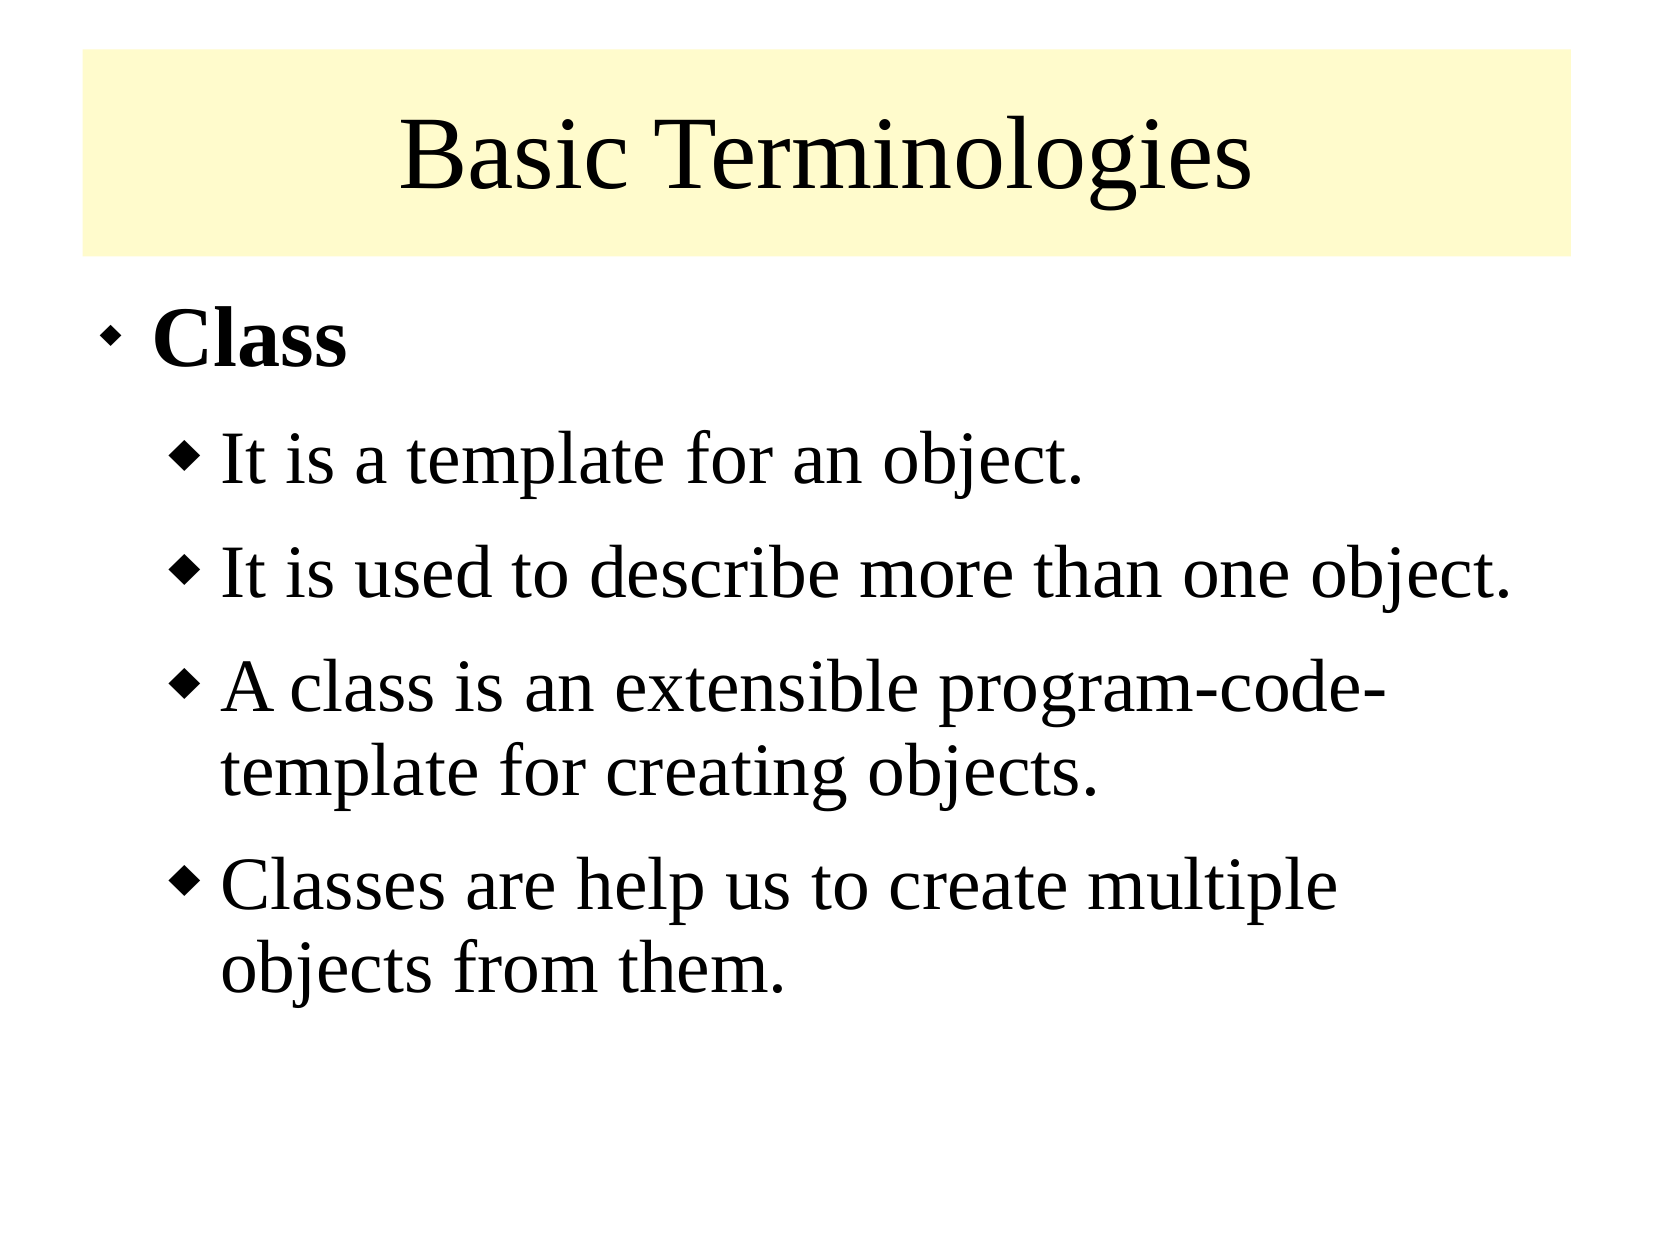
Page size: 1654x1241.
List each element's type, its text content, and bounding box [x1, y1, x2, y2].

title Basic Terminologies [82, 49, 1571, 257]
list Class It is a template for an object. It is used to describe more than one object. A class is an extensible program-code-template for creating objects. Classes are help us to create multiple objects from them. [82, 290, 1571, 1010]
